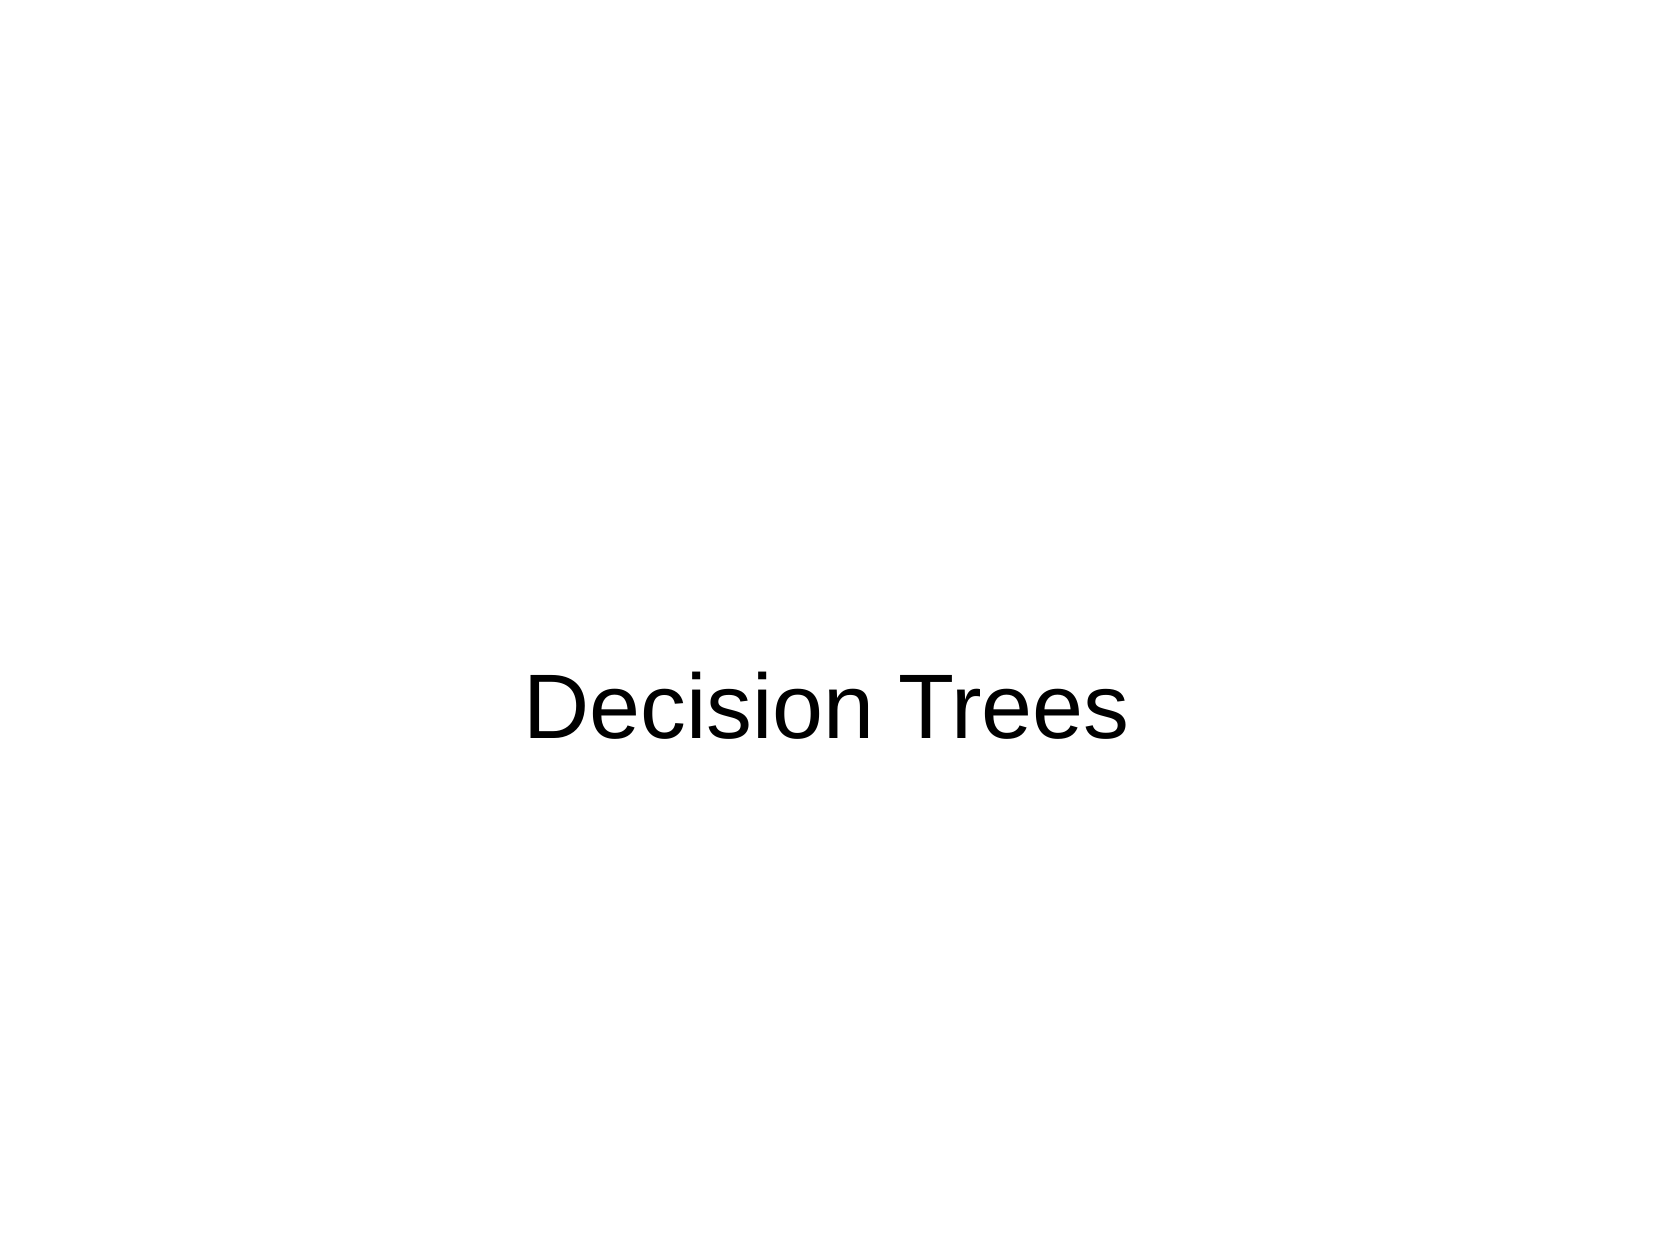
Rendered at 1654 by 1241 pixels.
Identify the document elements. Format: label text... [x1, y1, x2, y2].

title Decision Trees [82, 256, 1571, 1158]
